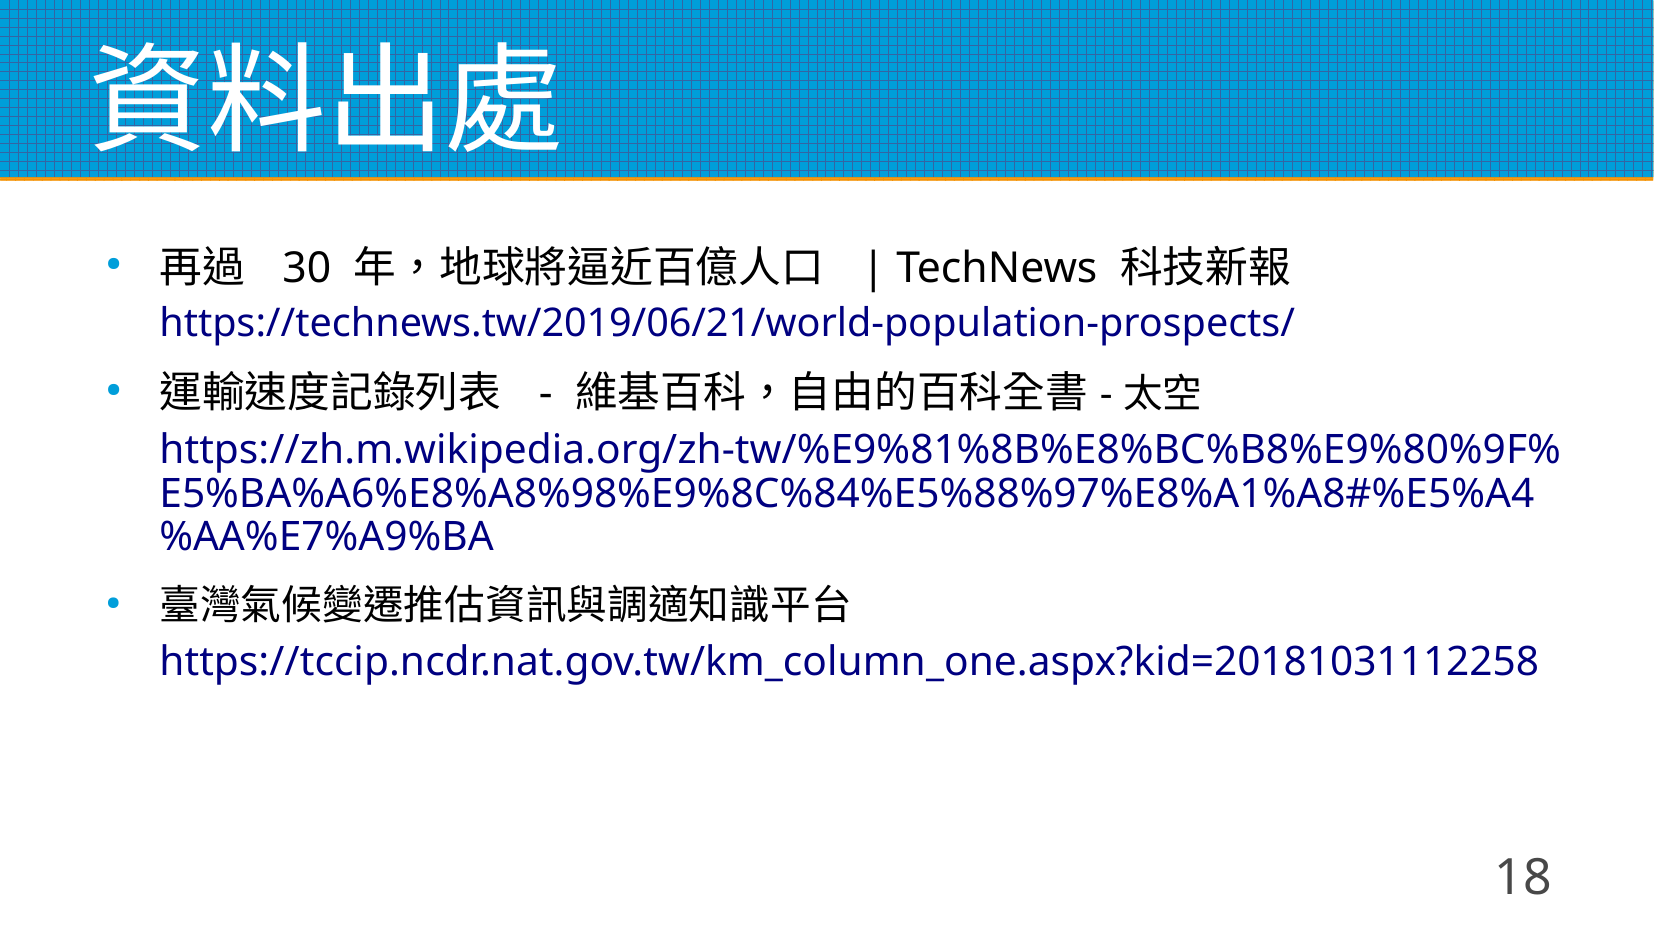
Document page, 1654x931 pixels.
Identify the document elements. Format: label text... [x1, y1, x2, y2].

list 再過 30 年，地球將逼近百億人口 | TechNews 科技新報https://technews.tw/2019/06/21/world-population-prospects/ 運輸速度記錄列表 - 維基百科，自由的百科全書-太空https://zh.m.wikipedia.org/zh-tw/%E9%81%8B%E8%BC%B8%E9%80%9F%E5%BA%A6%E8%A8%98%E9%8C%84%E5%88%97%E8%A1%A8#%E5%A4%AA%E7%A9%BA 臺灣氣候變遷推估資訊與調適知識平台https://tccip.ncdr.nat.gov.tw/km_column_one.aspx?kid=20181031112258 [88, 236, 1565, 813]
title 資料出處 [88, 14, 1565, 178]
